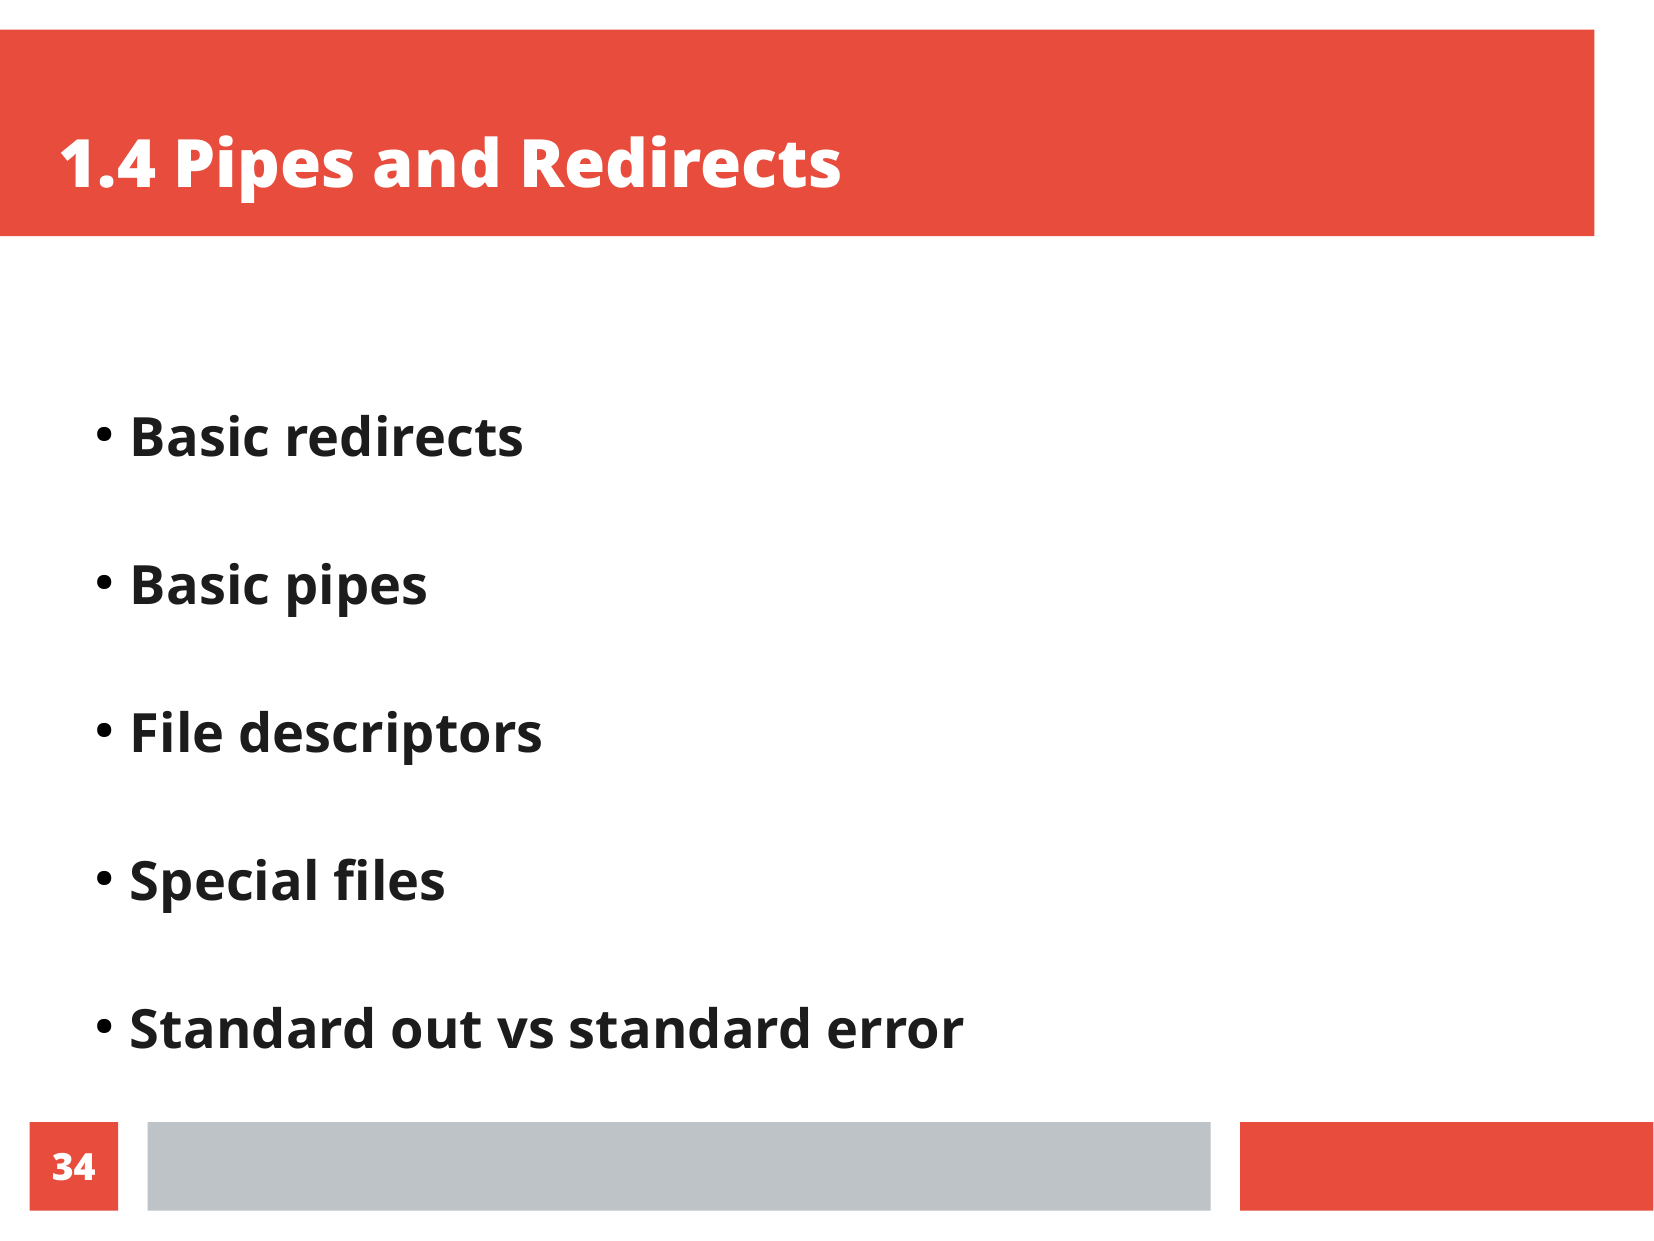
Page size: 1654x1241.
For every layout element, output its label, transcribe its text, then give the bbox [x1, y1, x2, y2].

title 1.4 Pipes and Redirects [59, 59, 1595, 207]
subtitle Basic redirects Basic pipes File descriptors Special files Standard out vs standard error [59, 324, 1565, 1093]
